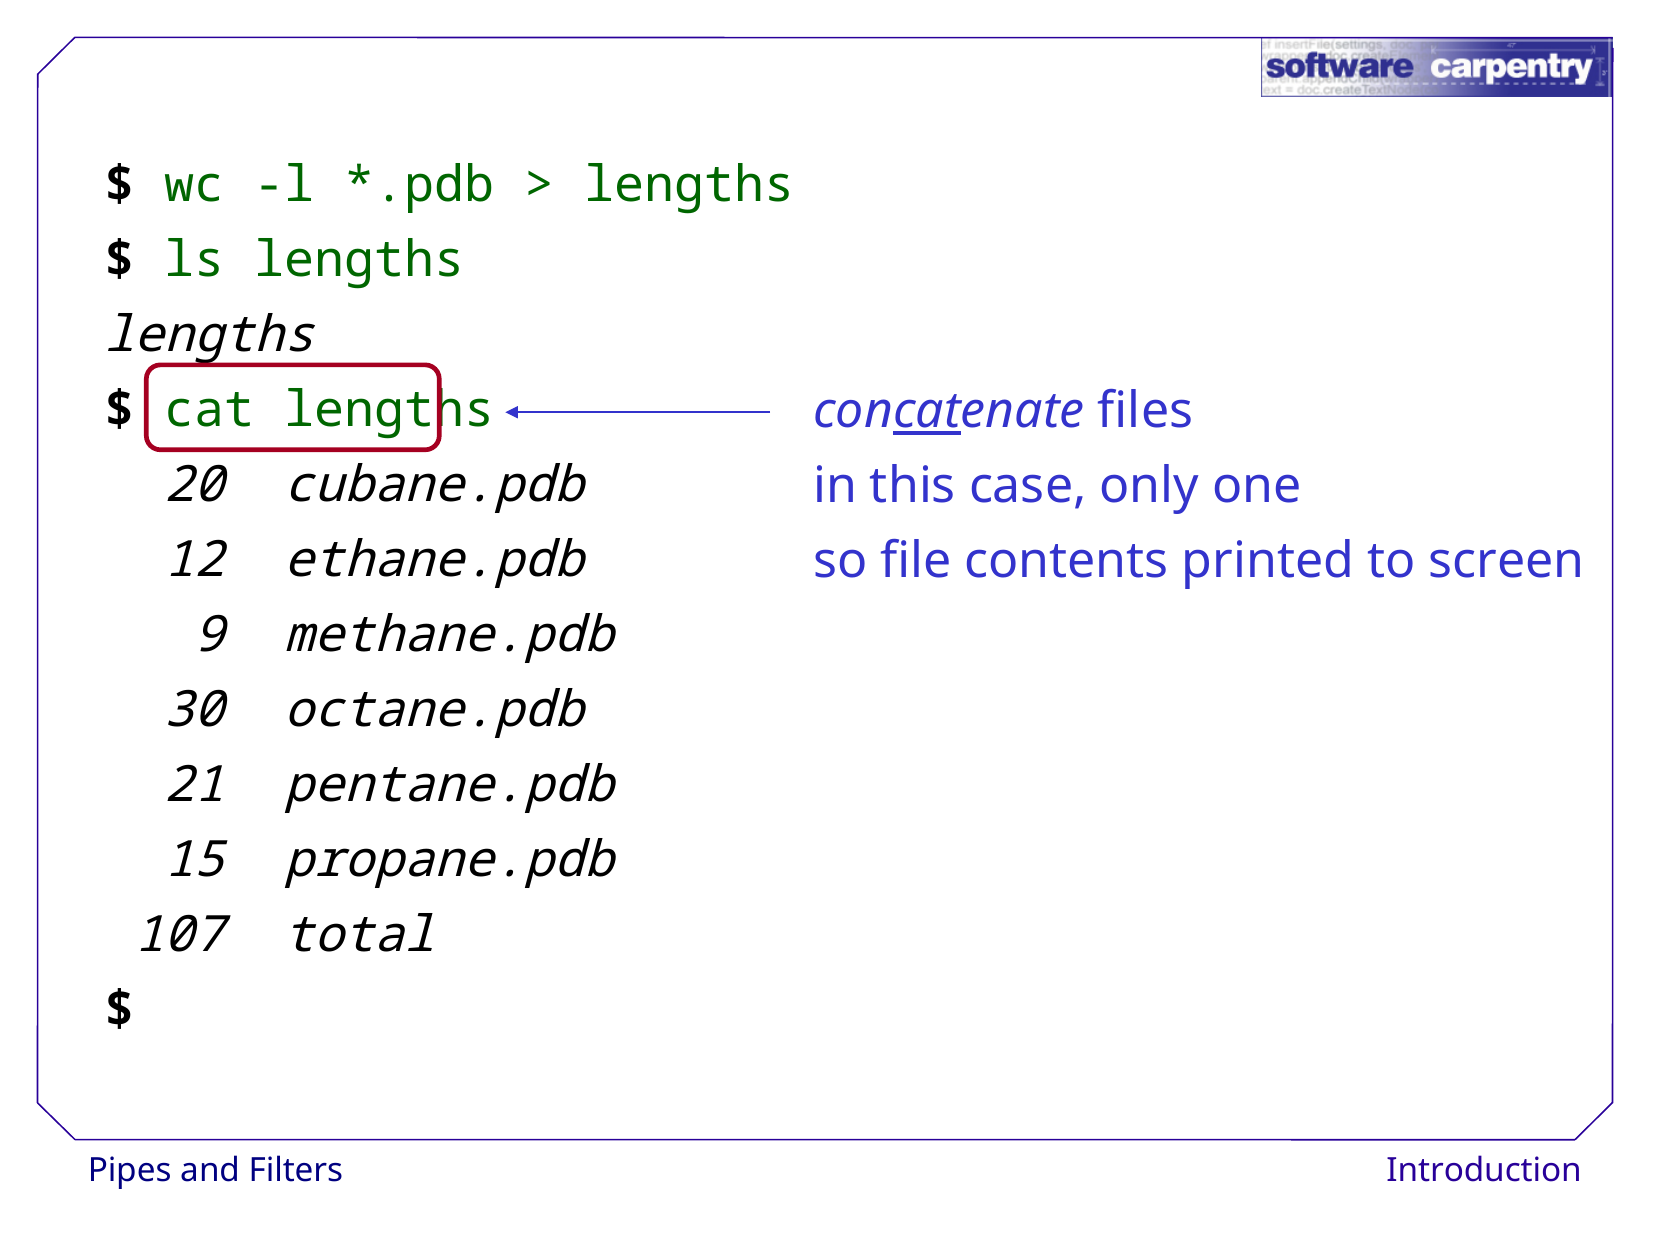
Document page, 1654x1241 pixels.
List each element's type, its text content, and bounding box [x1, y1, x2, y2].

picture [1261, 39, 1613, 97]
text_box $ wc -l *.pdb > lengths $ ls lengths lengths $ cat lengths 20 cubane.pdb 12 ethane.pdb 9 methane.pdb 30 octane.pdb 21 pentane.pdb 15 propane.pdb 107 total $ [89, 128, 1512, 1131]
text_box concatenate files in this case, only one so file contents printed to screen [798, 355, 1584, 687]
